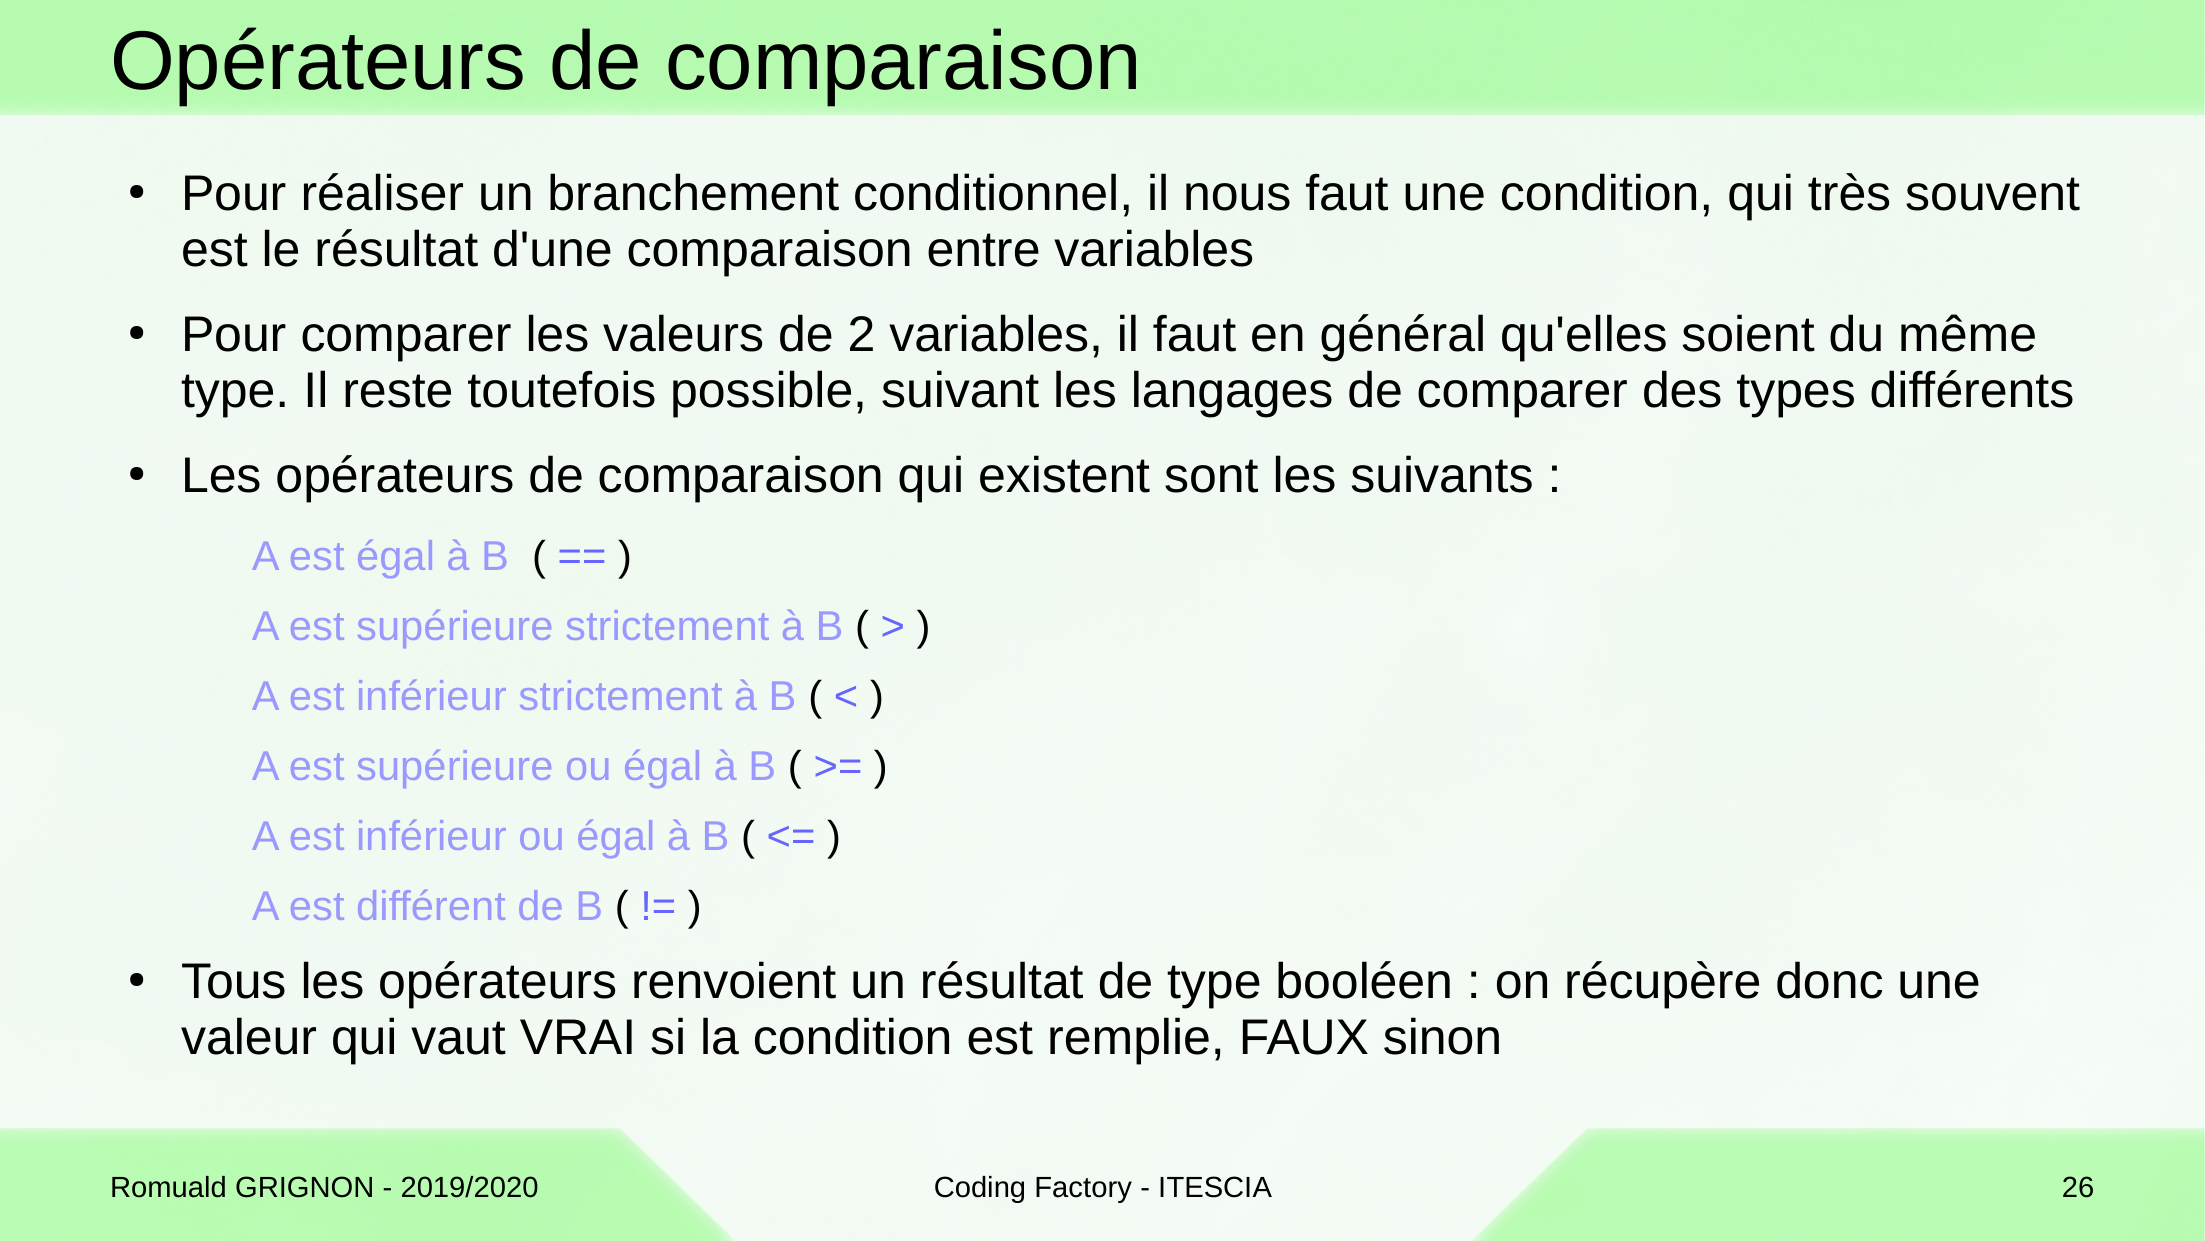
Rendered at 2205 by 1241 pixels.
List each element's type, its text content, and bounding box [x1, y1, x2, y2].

picture [0, 0, 2205, 1241]
title Opérateurs de comparaison [110, 49, 2095, 236]
list Pour réaliser un branchement conditionnel, il nous faut une condition, qui très souvent est le résultat d'une comparaison entre variables Pour comparer les valeurs de 2 variables, il faut en général qu'elles soient du même type. Il reste toutefois possible, suivant les langages de comparer des types différents Les opérateurs de comparaison qui existent sont les suivants : A est égal à B ( == ) A est supérieure strictement à B ( > ) A est inférieur strictement à B ( < ) A est supérieure ou égal à B ( >= ) A est inférieur ou égal à B ( <= ) A est différent de B ( != ) Tous les opérateurs renvoient un résultat de type booléen : on récupère donc une valeur qui vaut VRAI si la condition est remplie, FAUX sinon [110, 236, 2095, 1067]
